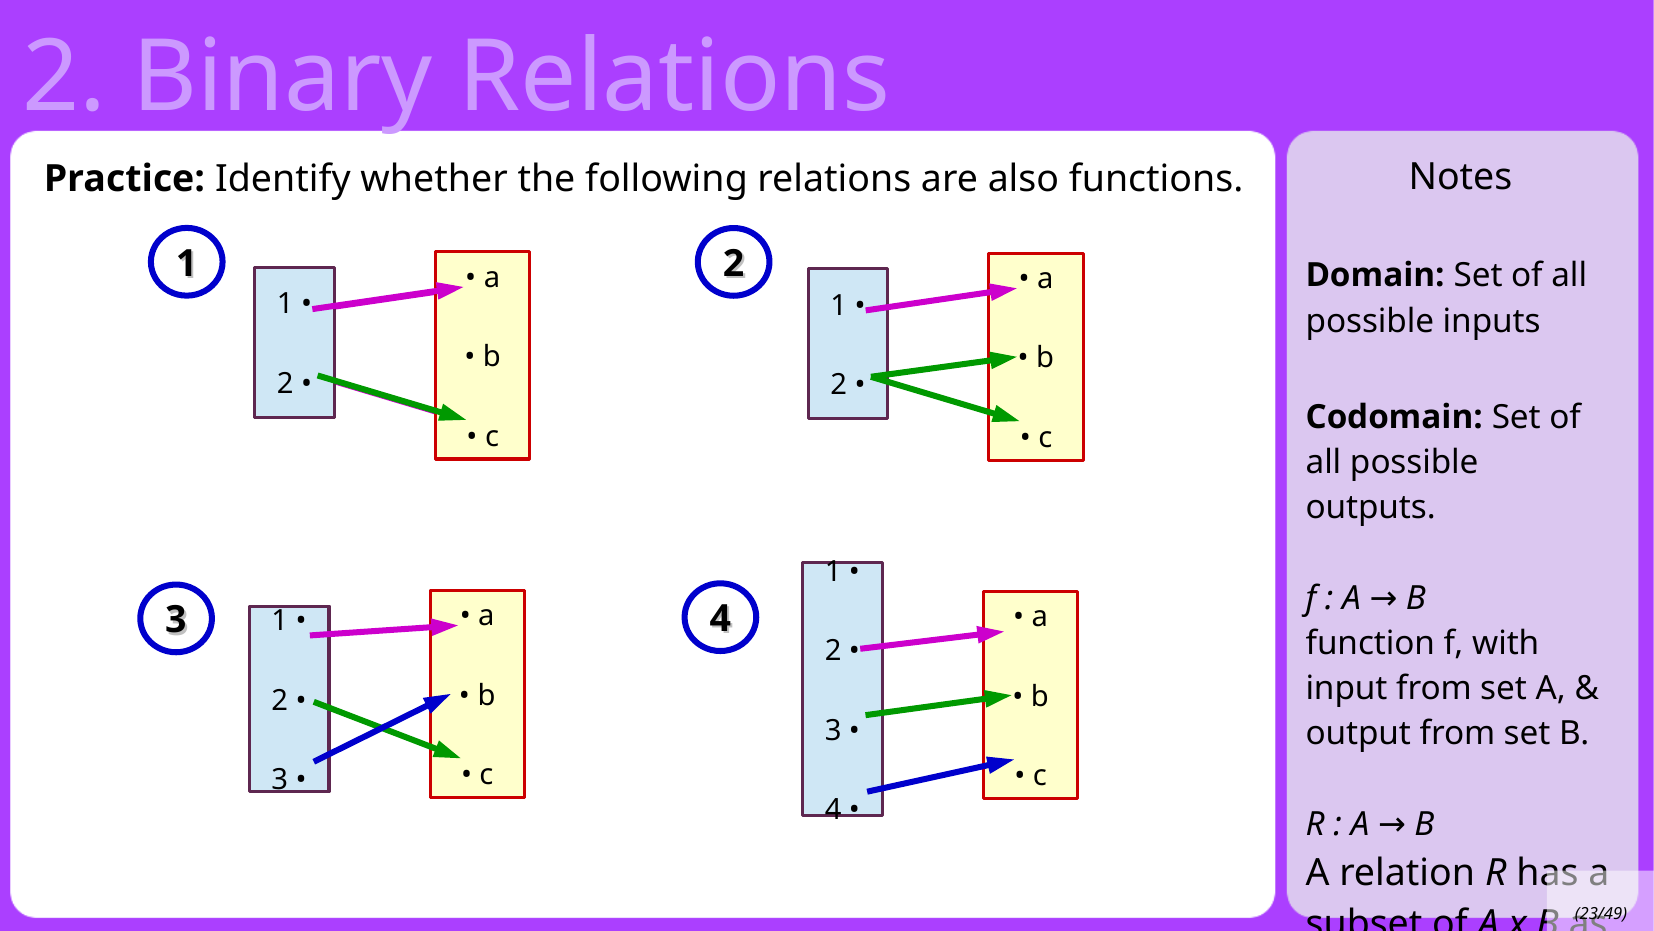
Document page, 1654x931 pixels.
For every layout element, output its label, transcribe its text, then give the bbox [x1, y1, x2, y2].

text_box Practice: Identify whether the following relations are also functions. [43, 151, 1261, 194]
text_box 1 • 2 • 3 • 4 • [802, 562, 883, 816]
picture [1352, 918, 1364, 931]
text_box (<number>/49) [1546, 877, 1654, 931]
text_box 1 [150, 227, 223, 296]
picture [1437, 918, 1449, 931]
text_box 4 [684, 583, 757, 652]
text_box 2 [697, 228, 770, 296]
picture [1485, 913, 1492, 925]
text_box • a • b • c [430, 590, 525, 798]
text_box 1 • 2 • [254, 267, 335, 418]
picture [1393, 918, 1403, 924]
text_box 1 • 2 • 3 • [249, 606, 329, 792]
title 2. Binary Relations [22, 13, 1511, 130]
text_box 1 • 2 • [808, 268, 888, 419]
picture [0, 0, 1654, 931]
text_box 3 [140, 584, 212, 653]
text_box • a • b • c [983, 591, 1078, 799]
text_box Notes Domain: Set of all possible inputs Codomain: Set of all possible outputs. f : A → B function f, with input from set A, & output from set B. R : A → B A relation R has a subset of A x B as its rule. [1290, 141, 1631, 819]
text_box • a • b • c [988, 253, 1084, 461]
text_box • a • b • c [435, 251, 530, 459]
